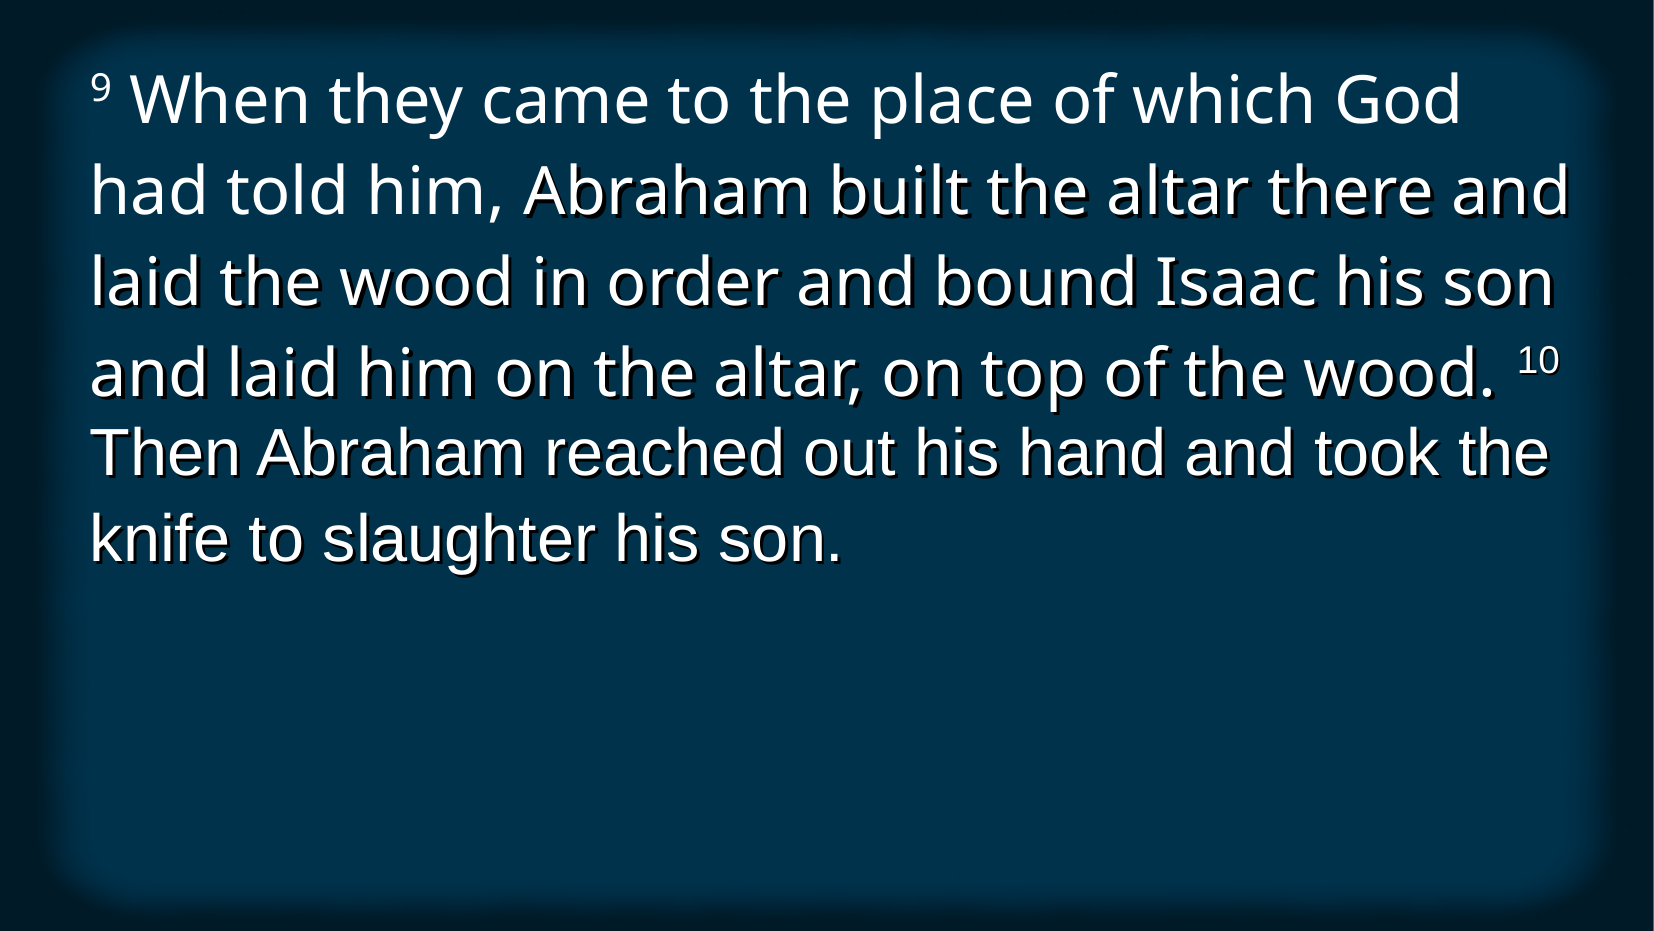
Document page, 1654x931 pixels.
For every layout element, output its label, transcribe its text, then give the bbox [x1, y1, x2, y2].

text_box 9 When they came to the place of which God had told him, Abraham built the altar there and laid the wood in order and bound Isaac his son and laid him on the altar, on top of the wood. 10 Then Abraham reached out his hand and took the knife to slaughter his son. [75, 45, 1591, 579]
picture [0, 0, 1654, 931]
